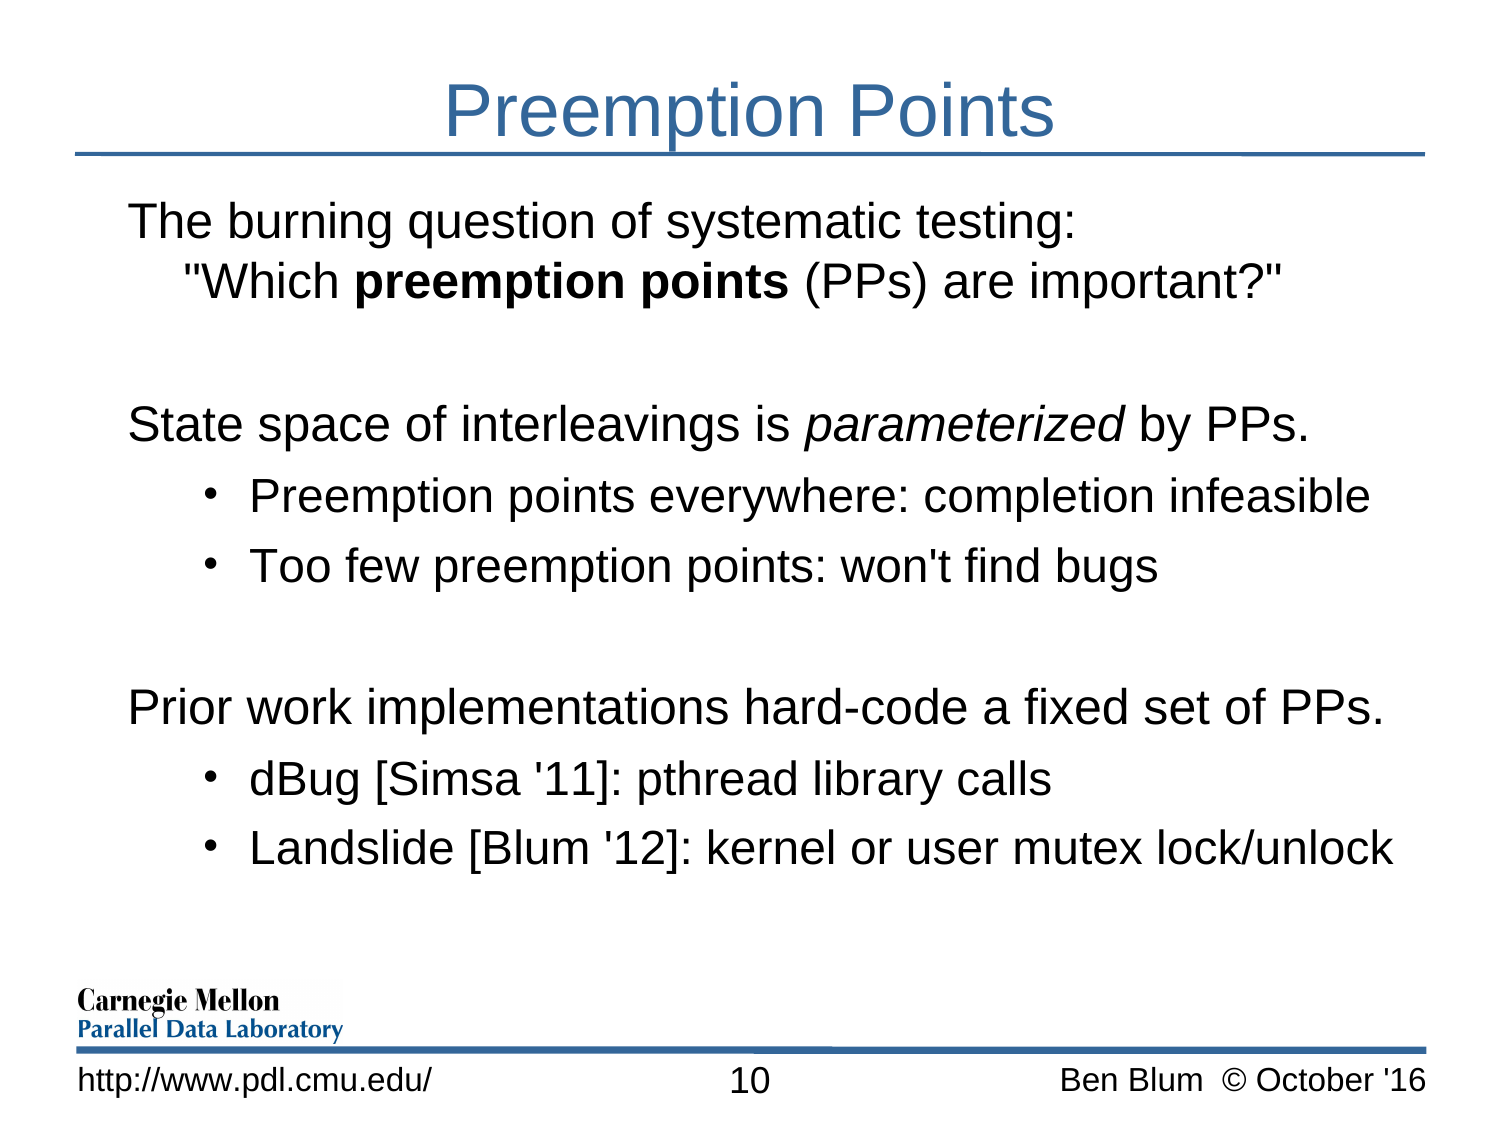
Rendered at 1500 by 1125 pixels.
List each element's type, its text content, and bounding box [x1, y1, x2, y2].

picture [77, 979, 343, 1044]
list The burning question of systematic testing: "Which preemption points (PPs) are important?" State space of interleavings is parameterized by PPs. Preemption points everywhere: completion infeasible Too few preemption points: won't find bugs Prior work implementations hard-code a fixed set of PPs. dBug [Simsa '11]: pthread library calls Landslide [Blum '12]: kernel or user mutex lock/unlock [112, 181, 1426, 1026]
title Preemption Points [112, 49, 1388, 163]
